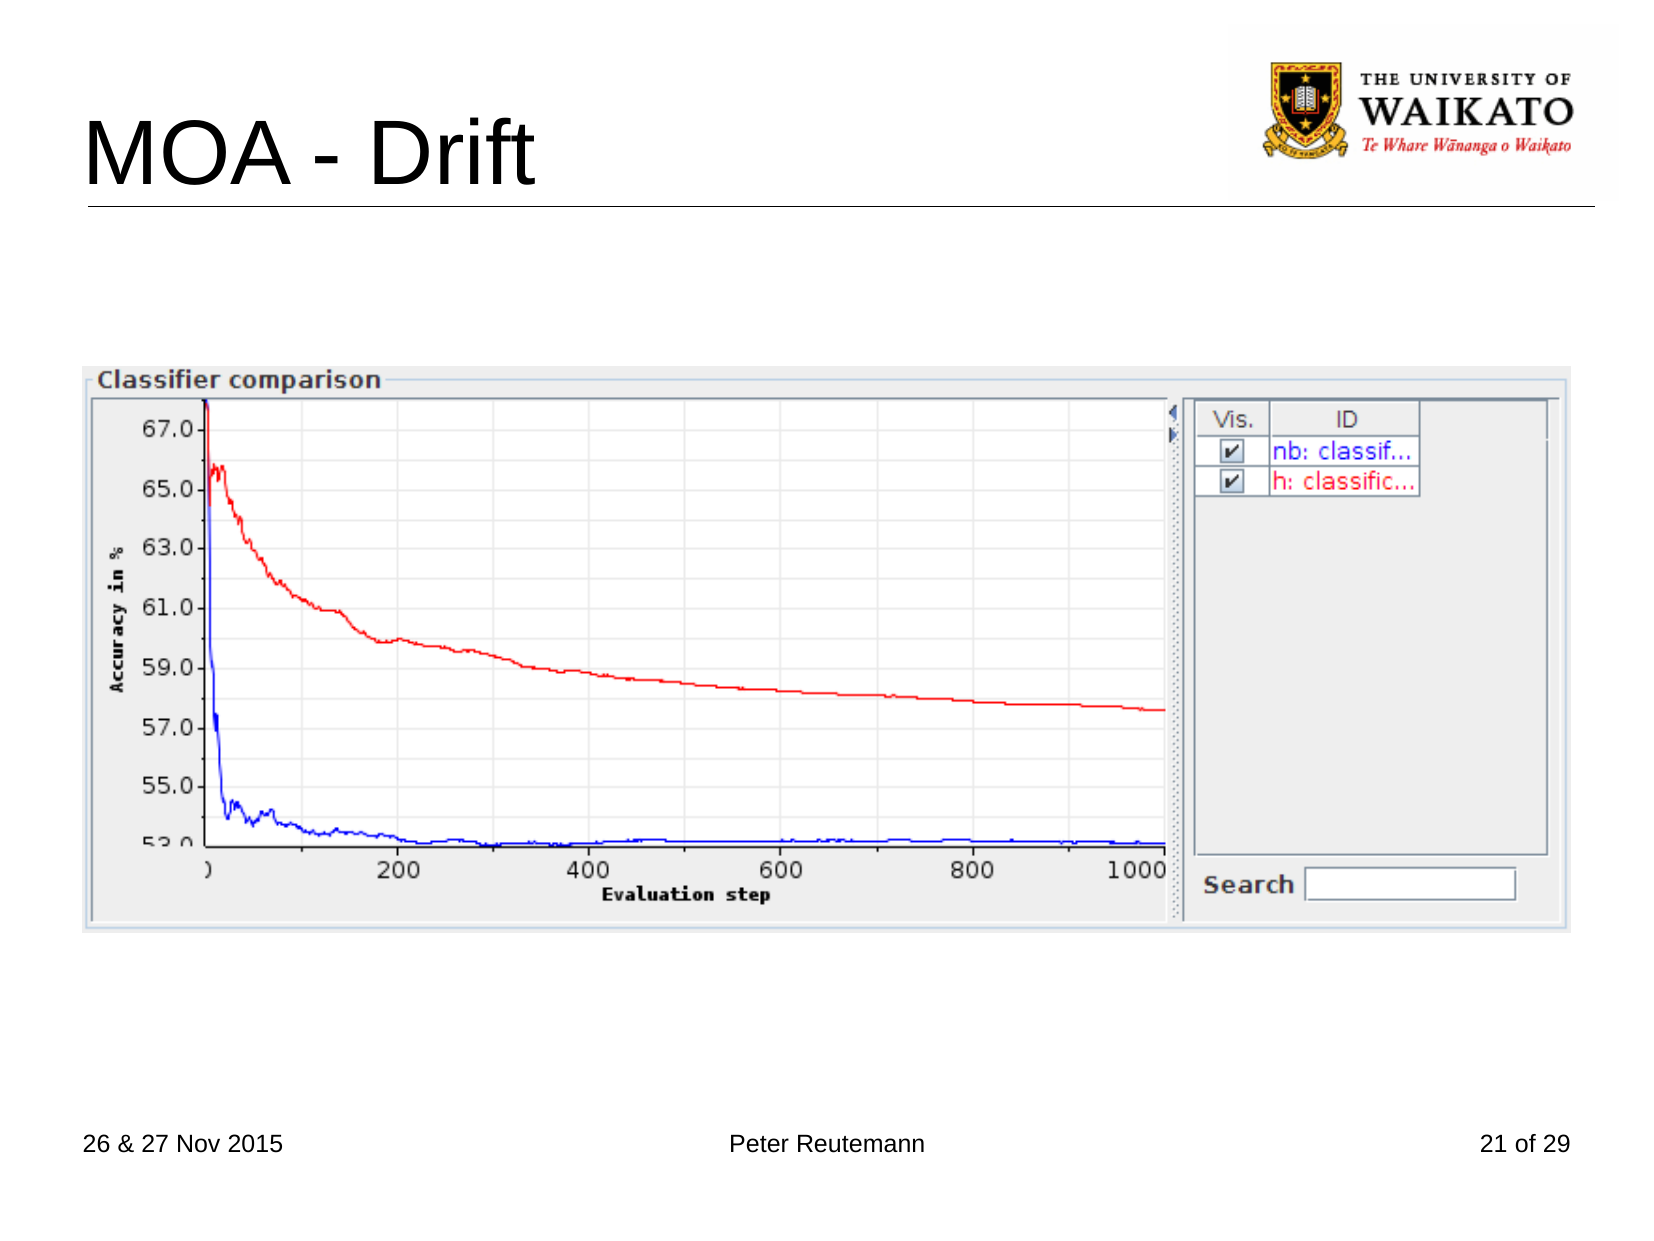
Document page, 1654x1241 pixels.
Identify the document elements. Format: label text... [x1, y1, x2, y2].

picture [82, 366, 1571, 933]
title MOA - Drift [82, 49, 1571, 257]
picture [1228, 24, 1619, 201]
